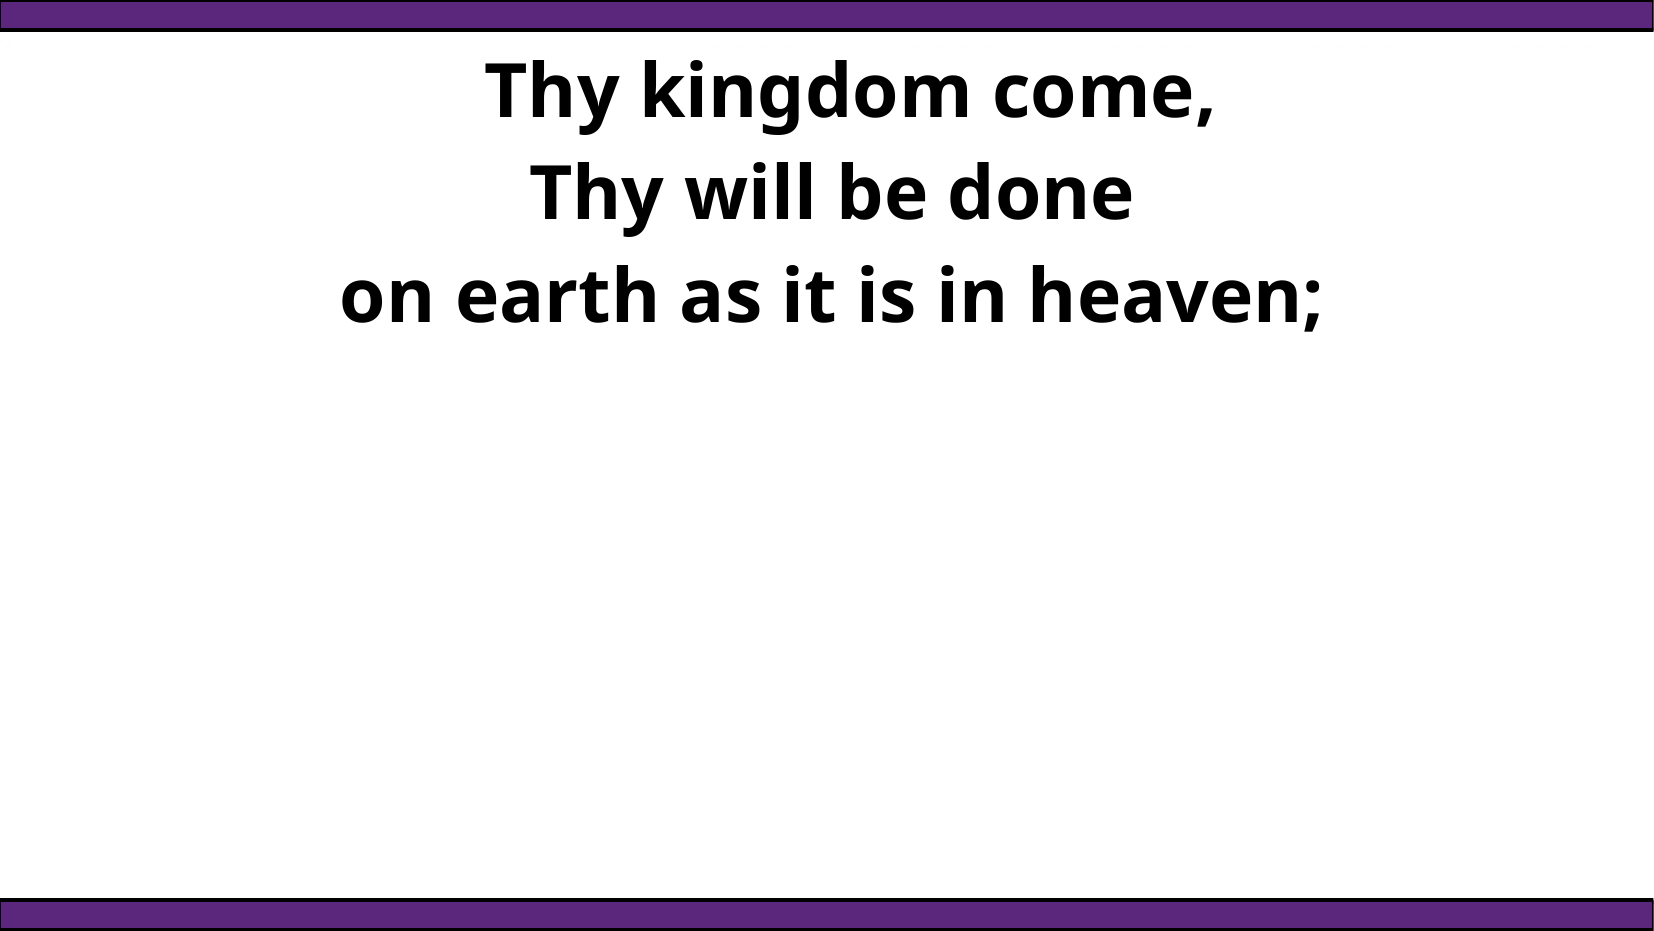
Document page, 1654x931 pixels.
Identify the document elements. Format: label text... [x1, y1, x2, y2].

text_box [0, 900, 1654, 931]
text_box Thy kingdom come, Thy will be done on earth as it is in heaven; [60, 30, 1606, 345]
text_box [0, 0, 1654, 31]
picture [0, 31, 1654, 900]
